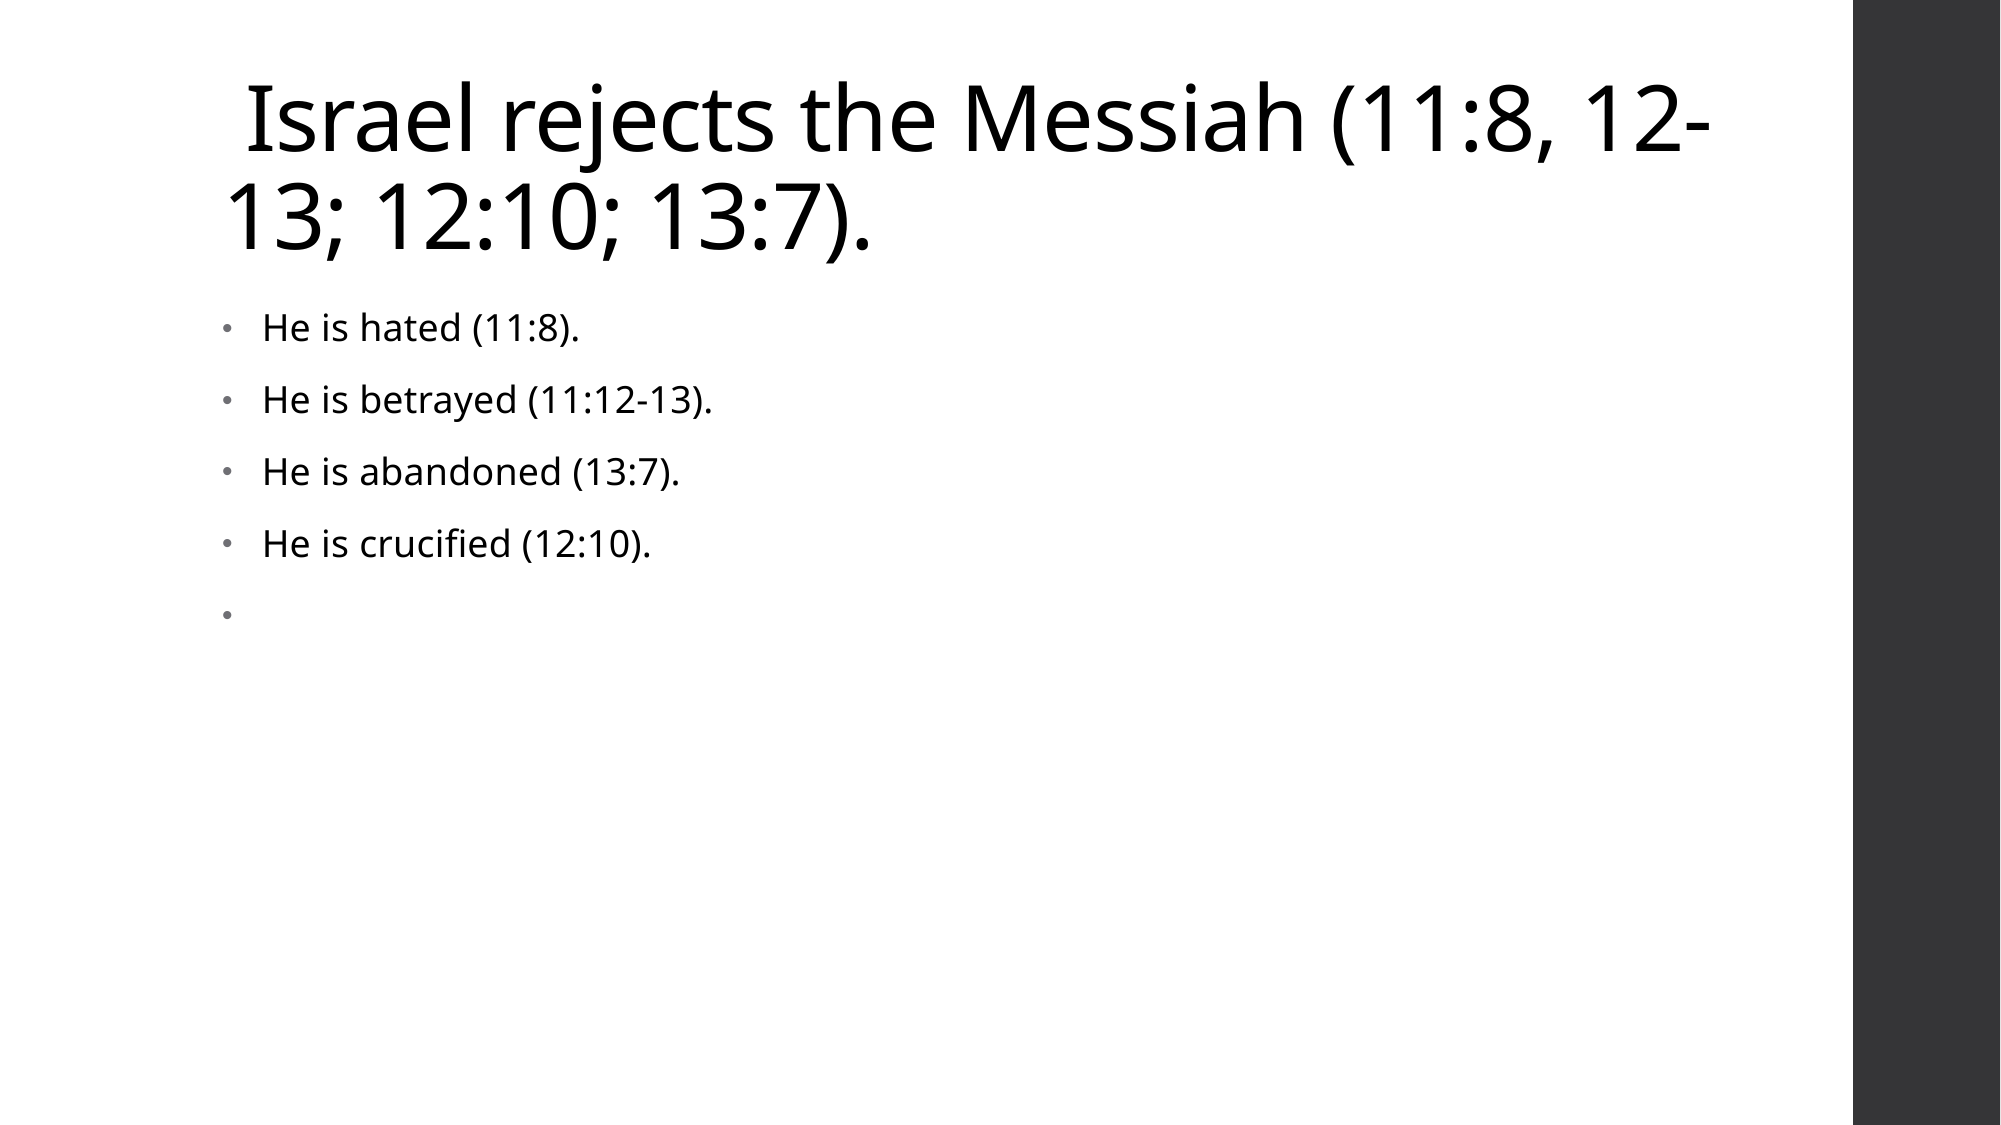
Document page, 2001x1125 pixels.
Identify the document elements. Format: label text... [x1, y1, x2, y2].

list He is hated (11:8). He is betrayed (11:12-13). He is abandoned (13:7). He is crucified (12:10). [206, 299, 1617, 1014]
title Israel rejects the Messiah (11:8, 12-13; 12:10; 13:7). [206, 60, 1797, 278]
